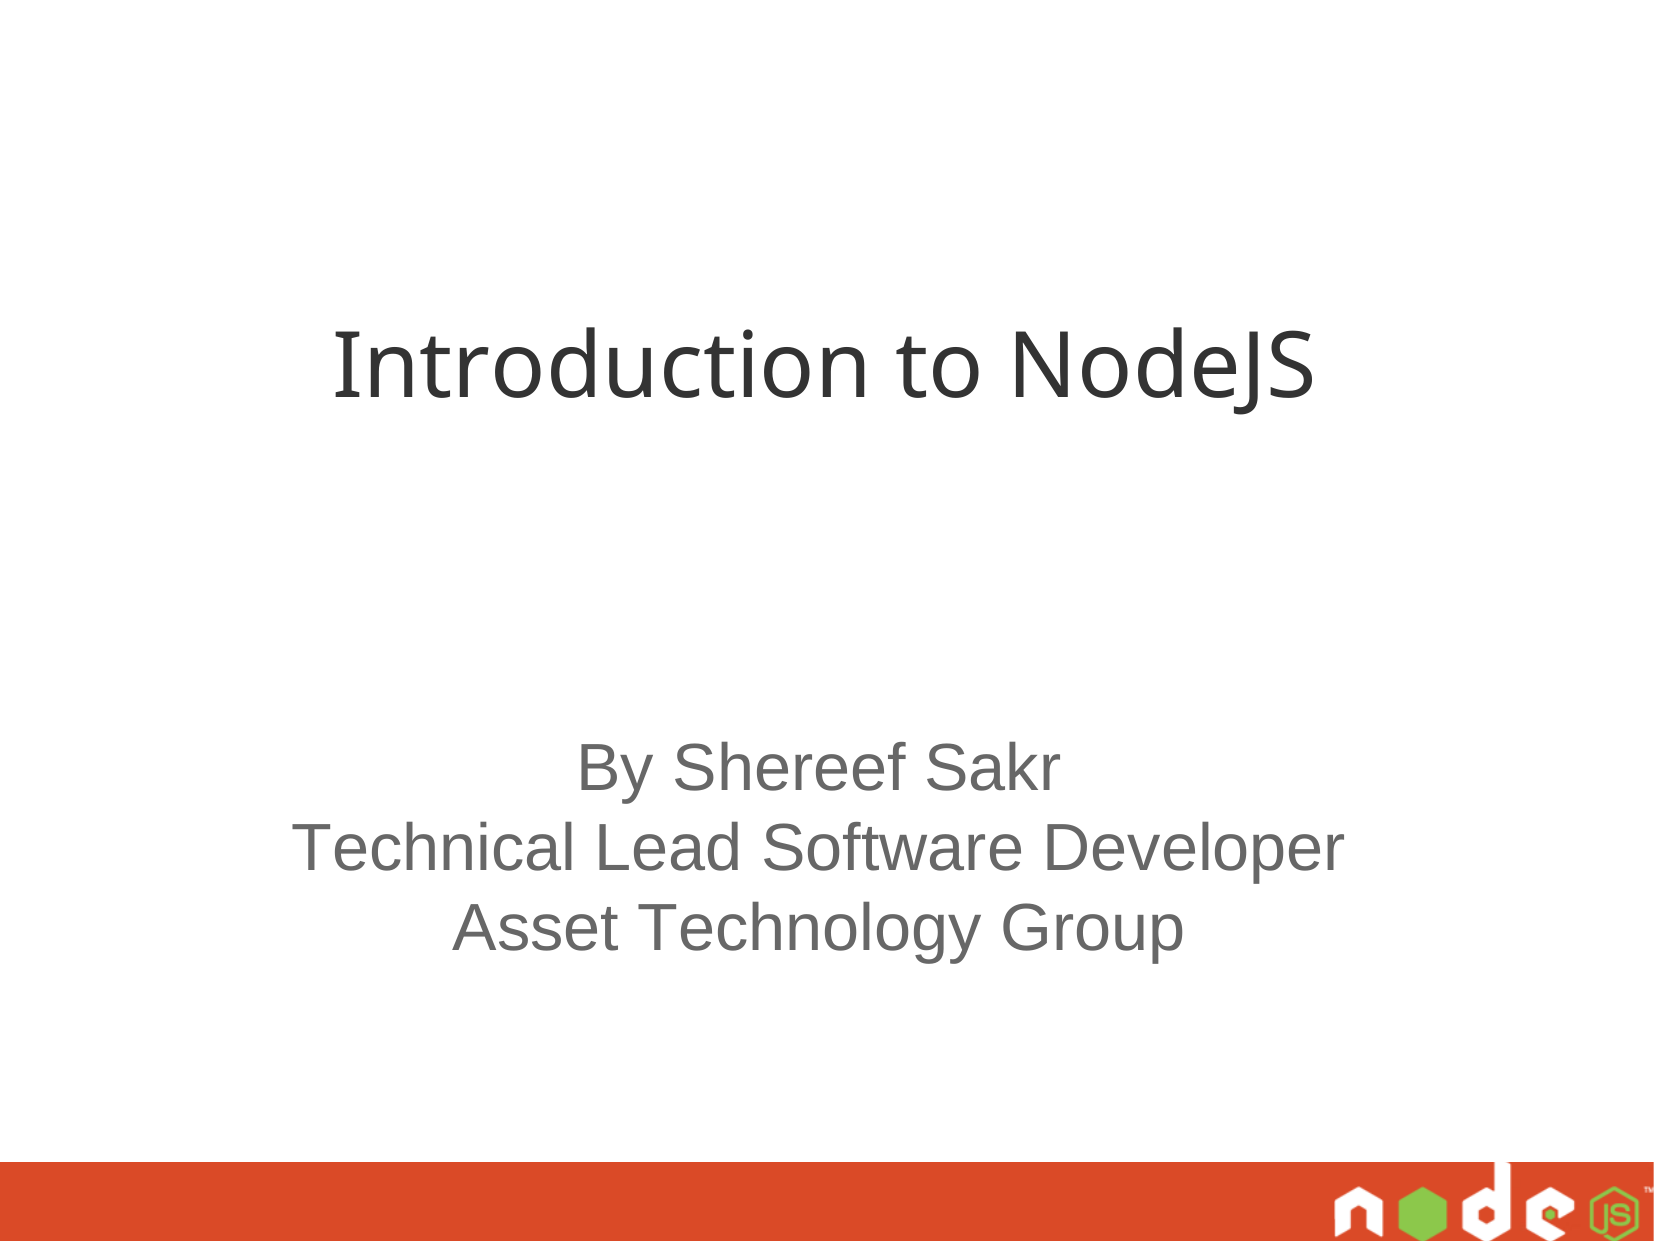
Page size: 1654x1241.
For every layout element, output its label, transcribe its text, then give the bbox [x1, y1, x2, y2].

subtitle By Shereef Sakr Technical Lead Software Developer Asset Technology Group [63, 525, 1576, 1163]
title Introduction to NodeJS [112, 225, 1538, 511]
picture [0, 1156, 1654, 1241]
